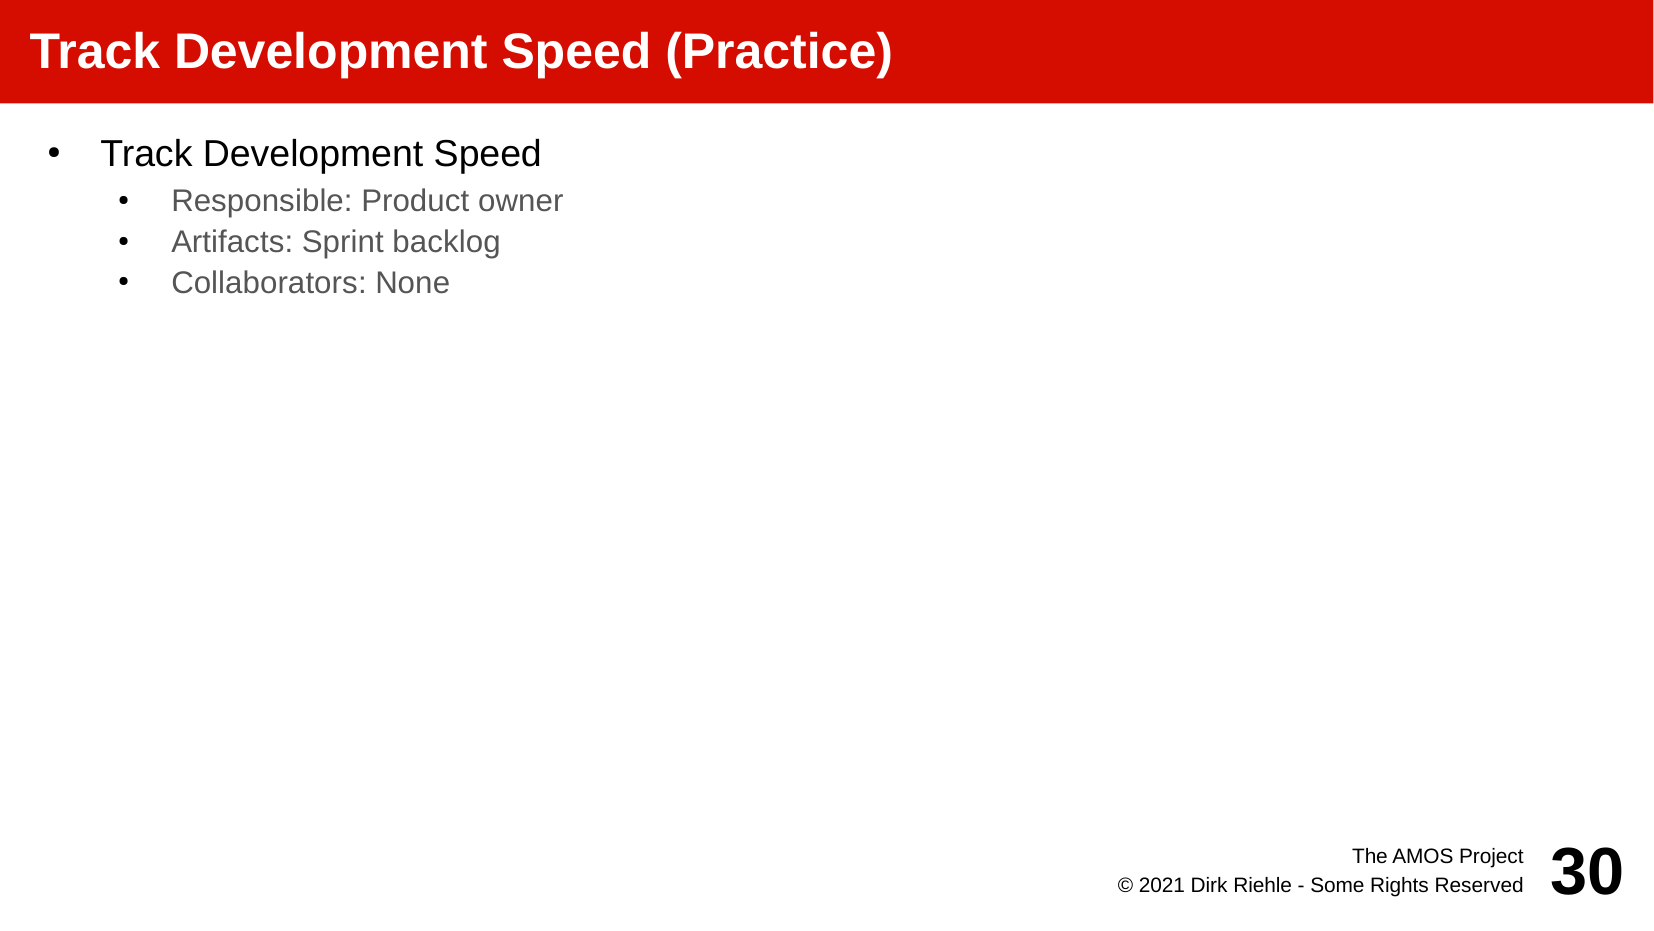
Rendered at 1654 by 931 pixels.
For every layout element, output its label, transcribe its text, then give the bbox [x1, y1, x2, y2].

title Track Development Speed (Practice) [0, 0, 1654, 104]
list Track Development Speed Responsible: Product owner Artifacts: Sprint backlog Collaborators: None [29, 132, 1625, 813]
